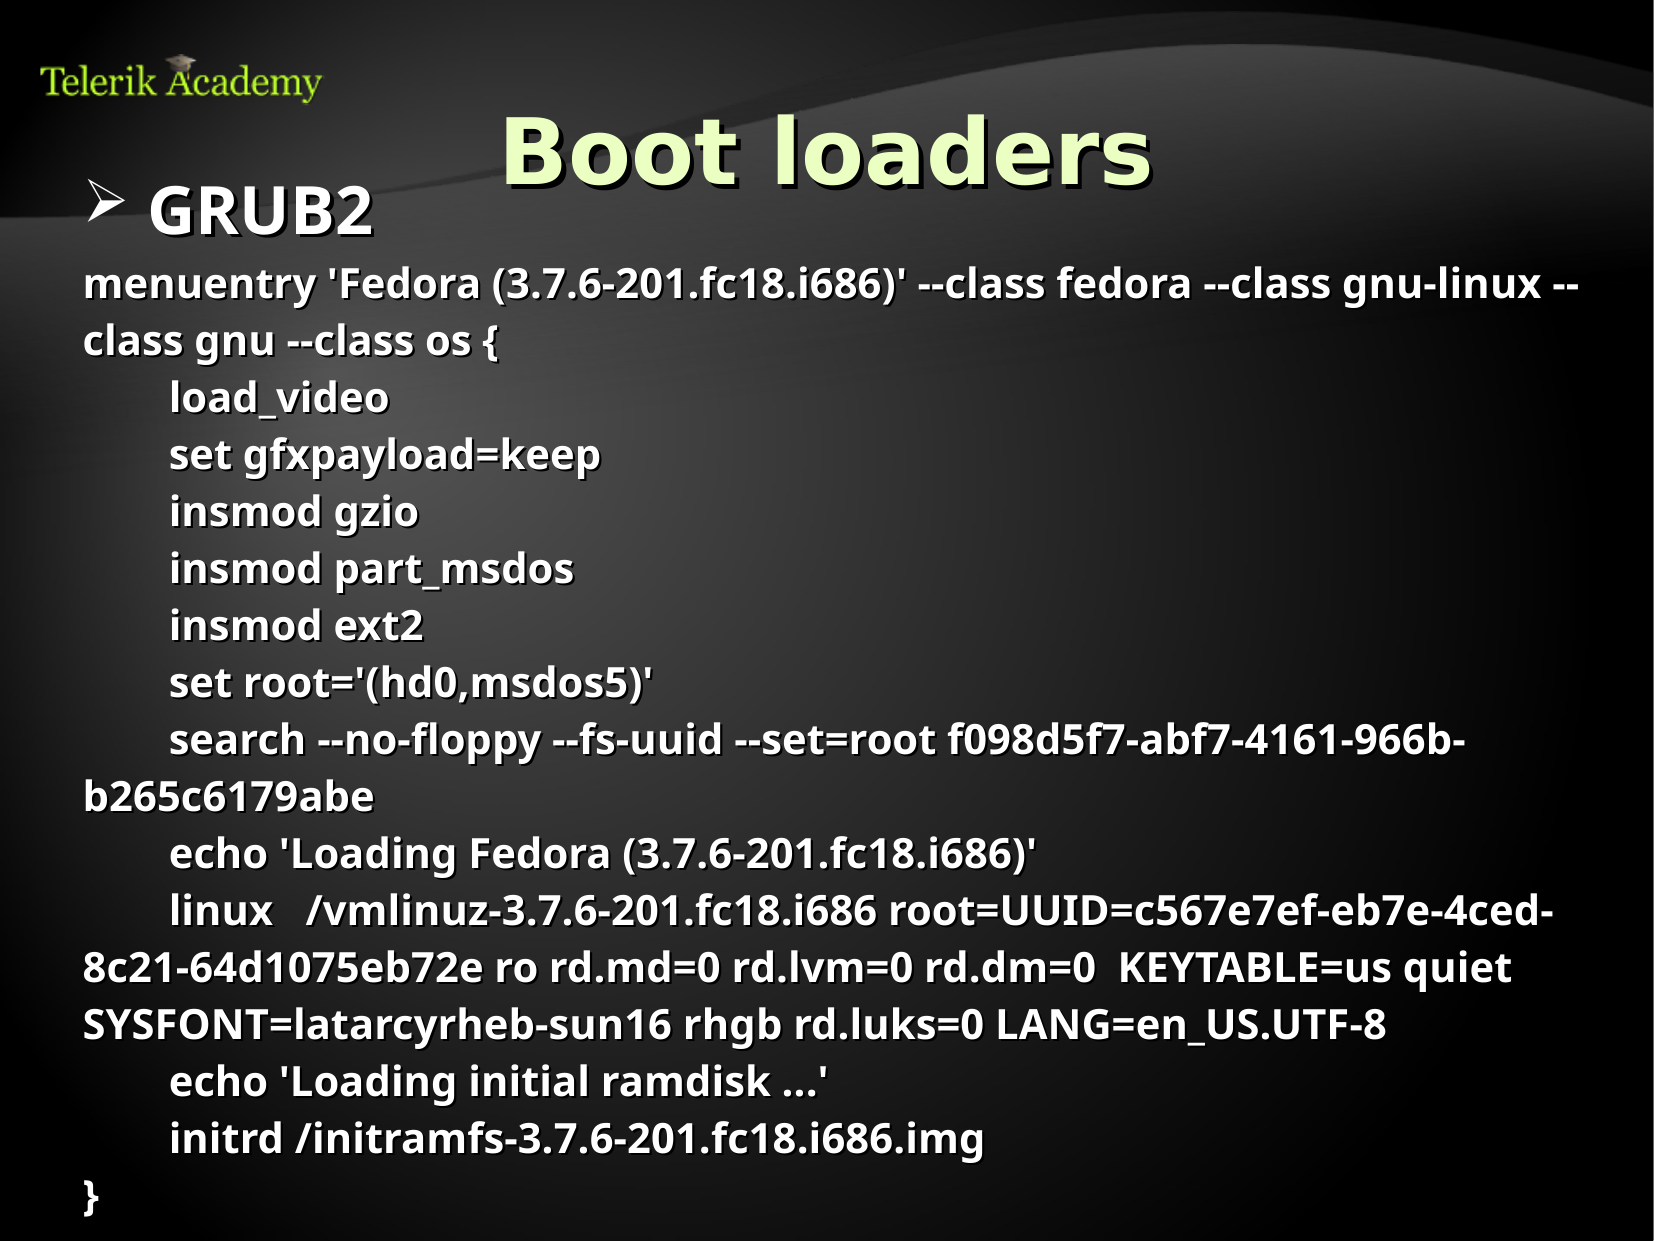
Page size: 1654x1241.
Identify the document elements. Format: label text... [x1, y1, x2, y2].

subtitle GRUB2 menuentry 'Fedora (3.7.6-201.fc18.i686)' --class fedora --class gnu-linux --class gnu --class os { load_video set gfxpayload=keep insmod gzio insmod part_msdos insmod ext2 set root='(hd0,msdos5)' search --no-floppy --fs-uuid --set=root f098d5f7-abf7-4161-966b-b265c6179abe echo 'Loading Fedora (3.7.6-201.fc18.i686)' linux /vmlinuz-3.7.6-201.fc18.i686 root=UUID=c567e7ef-eb7e-4ced-8c21-64d1075eb72e ro rd.md=0 rd.lvm=0 rd.dm=0 KEYTABLE=us quiet SYSFONT=latarcyrheb-sun16 rhgb rd.luks=0 LANG=en_US.UTF-8 echo 'Loading initial ramdisk ...' initrd /initramfs-3.7.6-201.fc18.i686.img } [82, 180, 1636, 1143]
picture [0, 0, 1654, 1241]
title Boot loaders [82, 49, 1571, 257]
